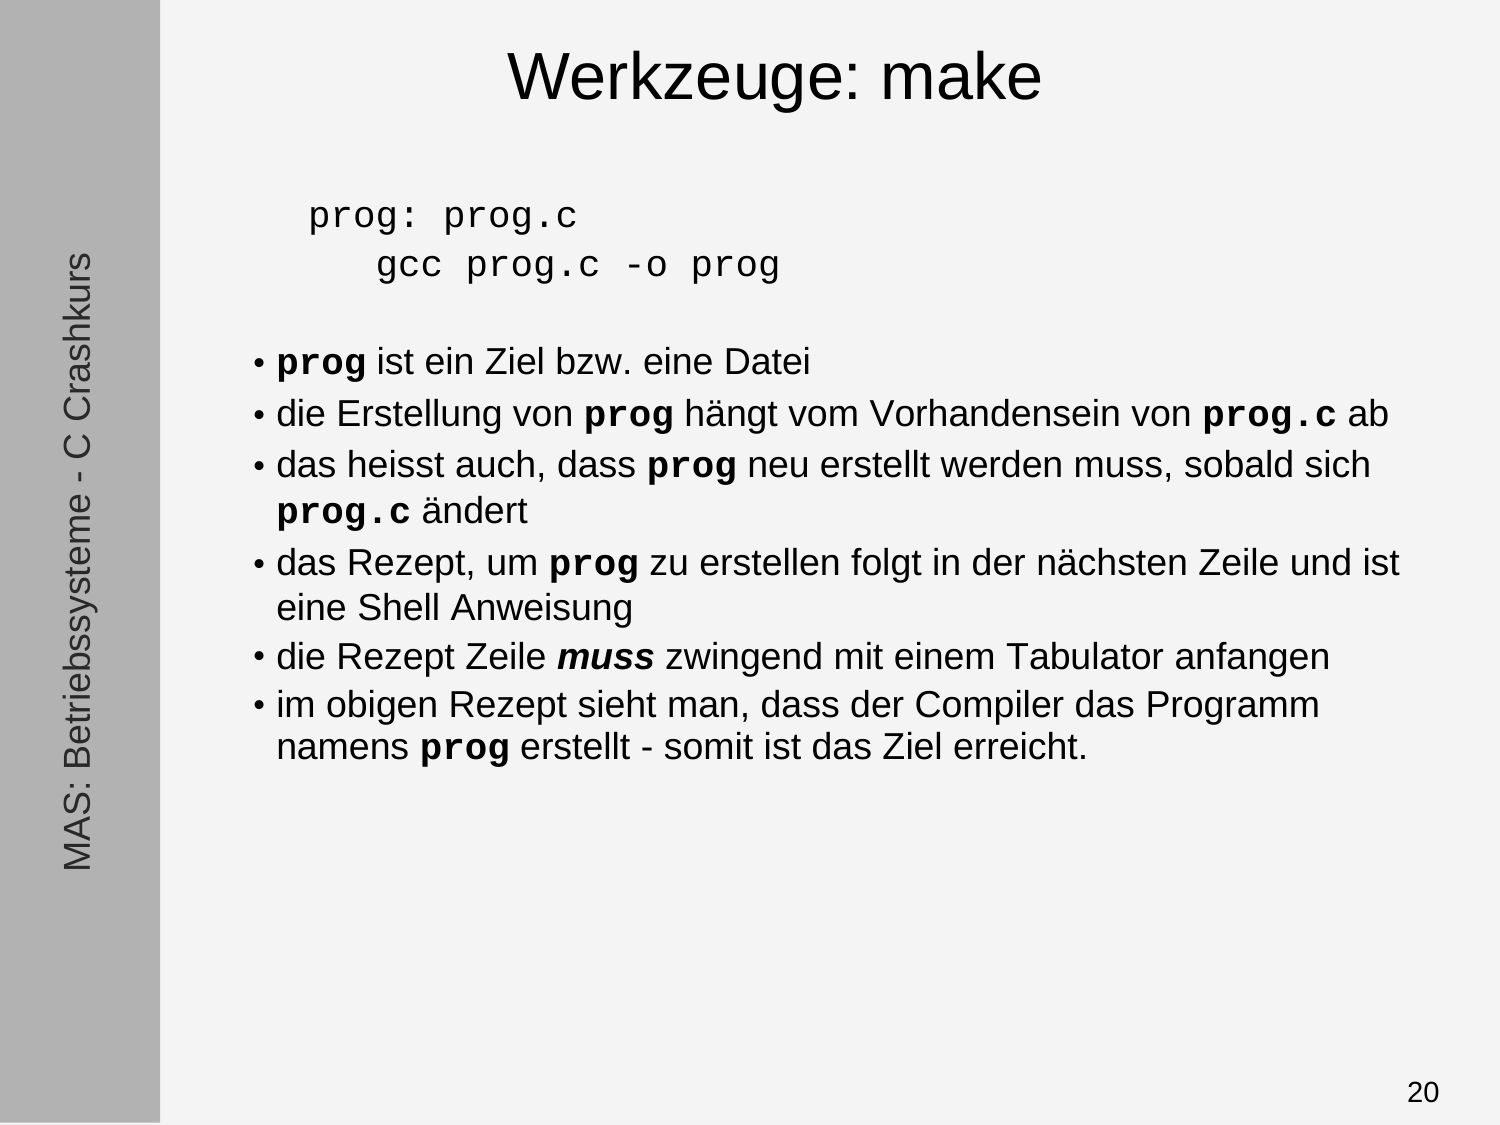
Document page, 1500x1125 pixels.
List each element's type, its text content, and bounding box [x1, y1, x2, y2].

text_box [212, 162, 1460, 325]
text_box [0, 0, 160, 1122]
text_box 9 [1407, 1074, 1460, 1112]
text_box MAS: Betriebssysteme - C Crashkurs [46, 1, 125, 1124]
text_box Werkzeuge: make [512, 27, 1040, 122]
text_box prog: prog.c gcc prog.c -o prog prog ist ein Ziel bzw. eine Datei die Erstellung von prog hängt vom Vorhandensein von prog.c ab das heisst auch, dass prog neu erstellt werden muss, sobald sich prog.c ändert das Rezept, um prog zu erstellen folgt in der nächsten Zeile und ist eine Shell Anweisung die Rezept Zeile muss zwingend mit einem Tabulator anfangen im obigen Rezept sieht man, dass der Compiler das Programm namens prog erstellt - somit ist das Ziel erreicht. [237, 187, 1447, 1125]
